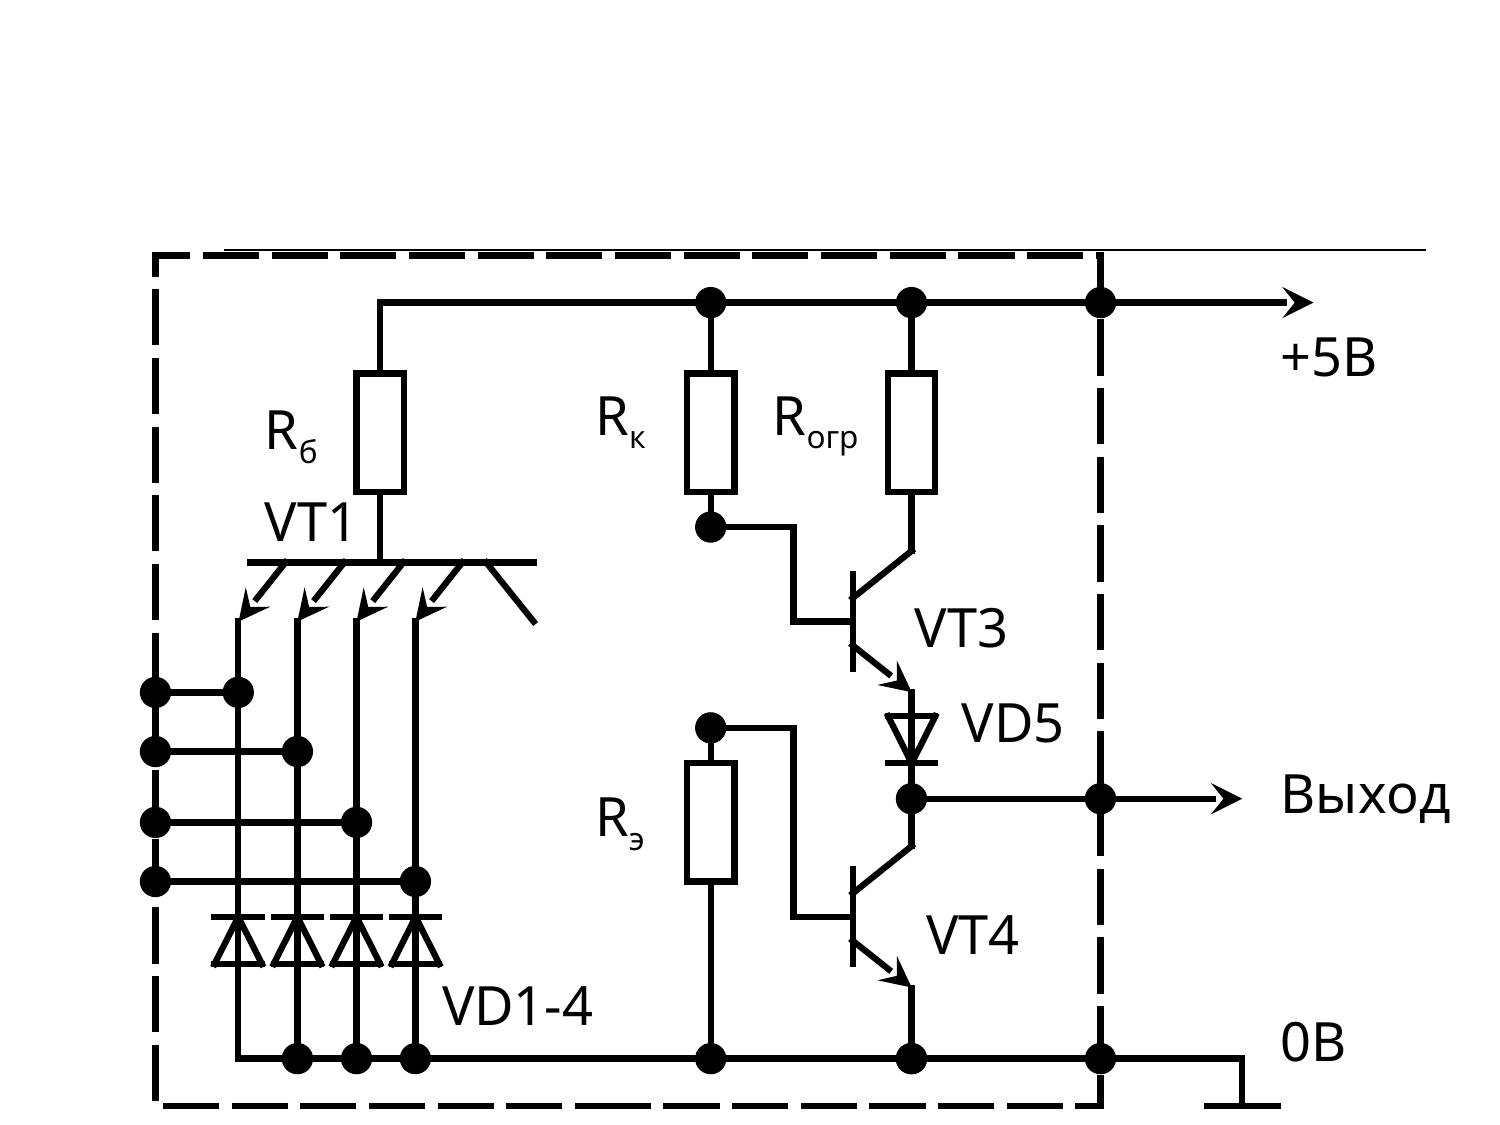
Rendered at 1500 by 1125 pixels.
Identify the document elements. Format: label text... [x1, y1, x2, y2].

text_box Выход [1265, 751, 1485, 832]
text_box Rогр [758, 373, 888, 463]
text_box 0В [1265, 999, 1420, 1080]
text_box [687, 763, 735, 882]
text_box Rб [250, 387, 357, 478]
text_box VT3 [899, 586, 1054, 667]
text_box VD1-4 [427, 964, 699, 1045]
text_box [687, 373, 735, 492]
text_box [888, 373, 936, 492]
text_box VD5 [946, 680, 1101, 762]
text_box [356, 373, 404, 479]
text_box +5В [1265, 314, 1420, 395]
text_box Rк [580, 373, 687, 463]
text_box VT1 [250, 479, 404, 561]
text_box Rэ [580, 774, 687, 865]
text_box VT4 [911, 893, 1065, 974]
